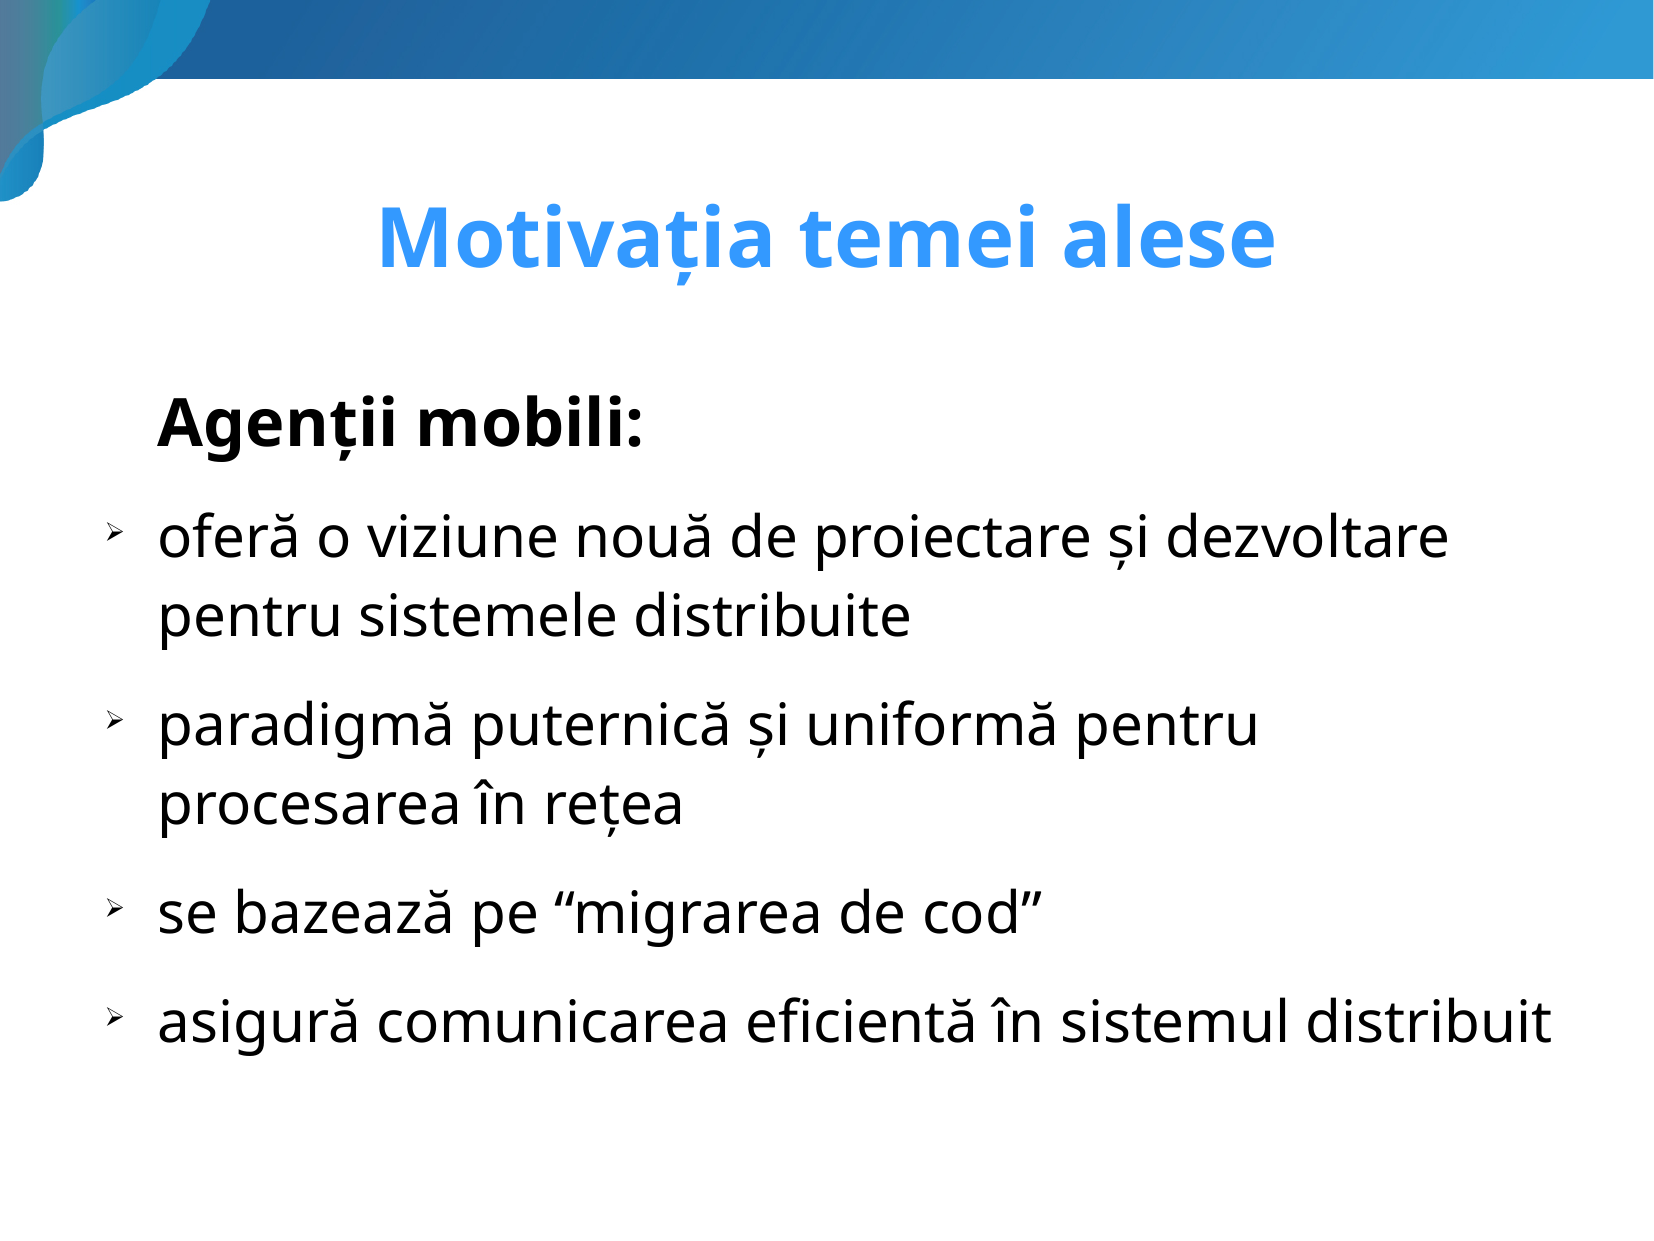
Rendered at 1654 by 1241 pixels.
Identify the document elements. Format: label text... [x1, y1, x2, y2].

title Motivația temei alese [82, 132, 1571, 340]
list Agenții mobili: oferă o viziune nouă de proiectare și dezvoltare pentru sistemele distribuite paradigmă puternică și uniformă pentru procesarea în rețea se bazează pe “migrarea de cod” asigură comunicarea eficientă în sistemul distribuit [86, 375, 1576, 1120]
picture [0, 0, 1654, 1241]
